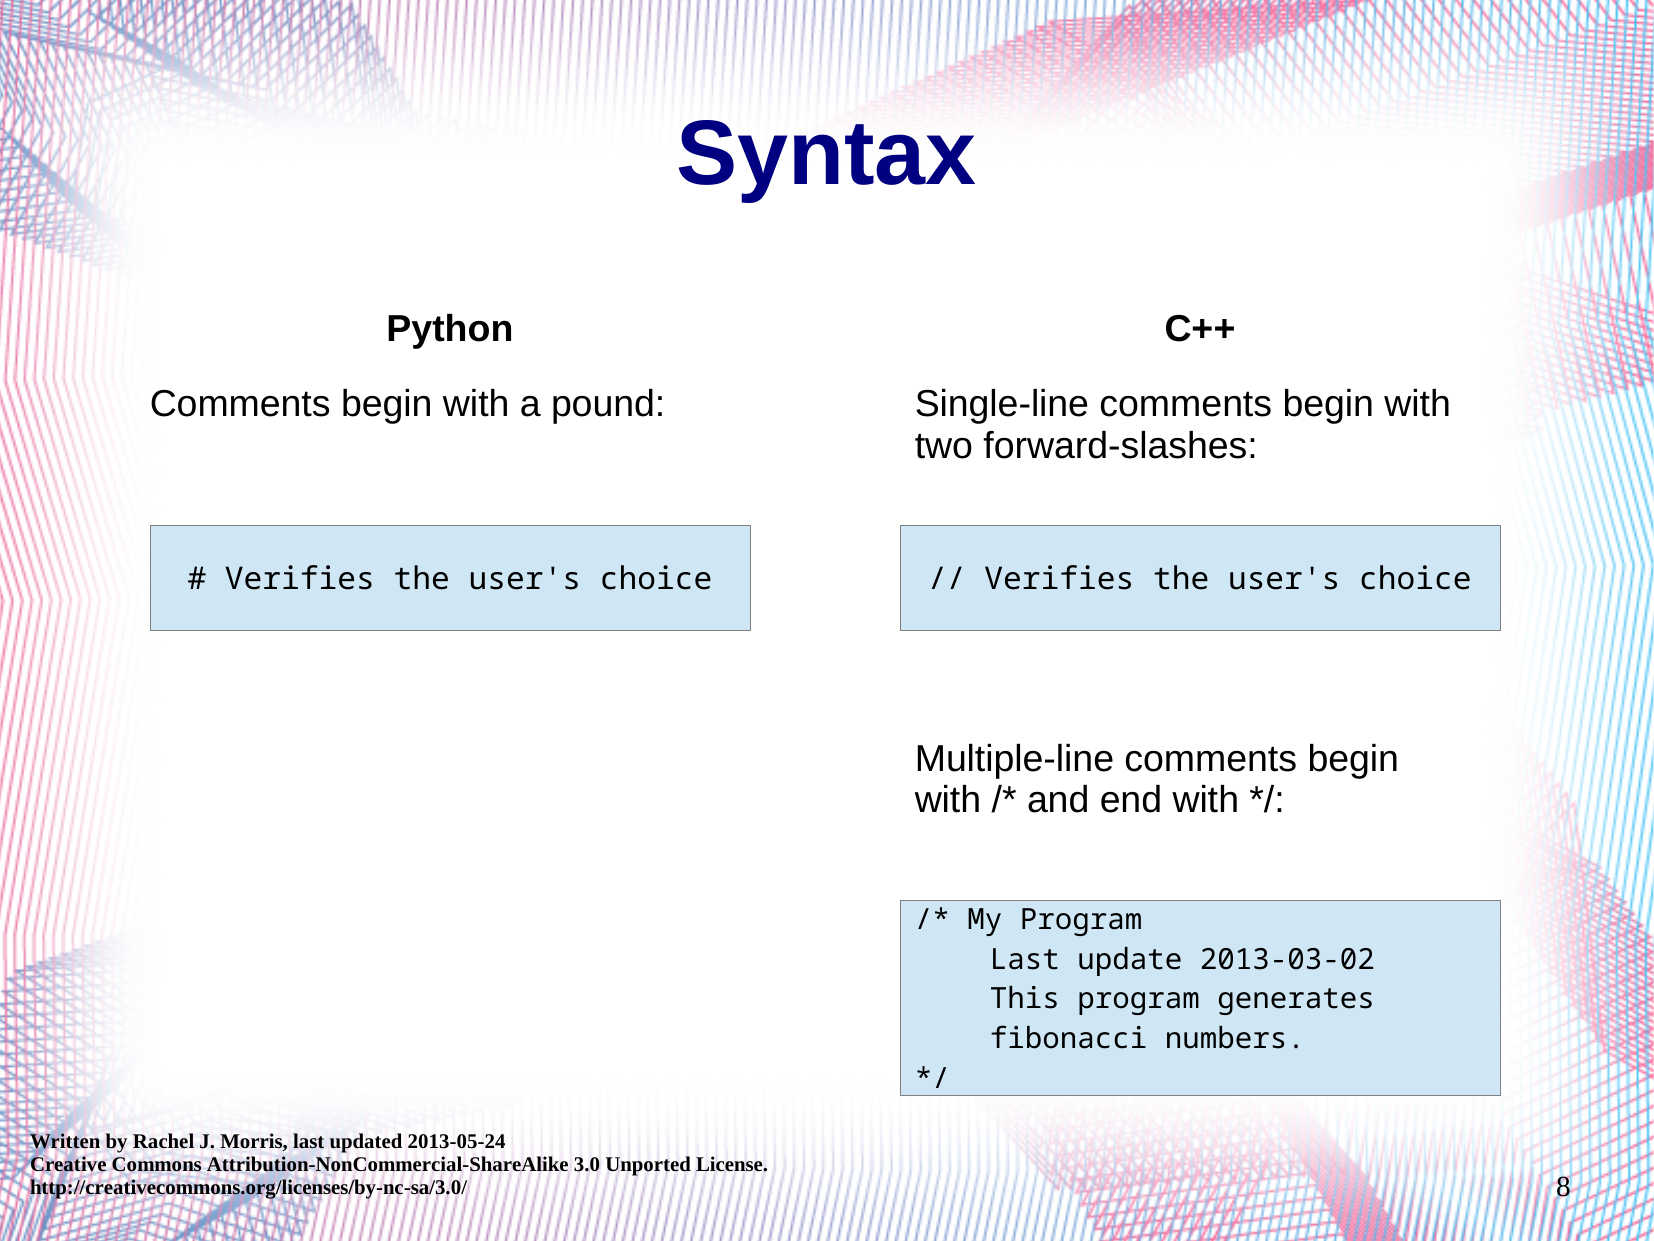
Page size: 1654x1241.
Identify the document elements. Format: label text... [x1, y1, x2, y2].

text_box Multiple-line comments begin with /* and end with */: [900, 729, 1516, 829]
title Syntax [82, 49, 1571, 257]
picture [0, 0, 1654, 1241]
text_box // Verifies the user's choice [900, 525, 1501, 631]
text_box Comments begin with a pound: [135, 375, 751, 516]
text_box Python [150, 300, 751, 357]
text_box # Verifies the user's choice [150, 525, 751, 631]
text_box /* My Program Last update 2013-03-02 This program generates fibonacci numbers. */ [900, 900, 1501, 1096]
text_box C++ [900, 300, 1501, 357]
text_box Single-line comments begin with two forward-slashes: [900, 375, 1516, 475]
